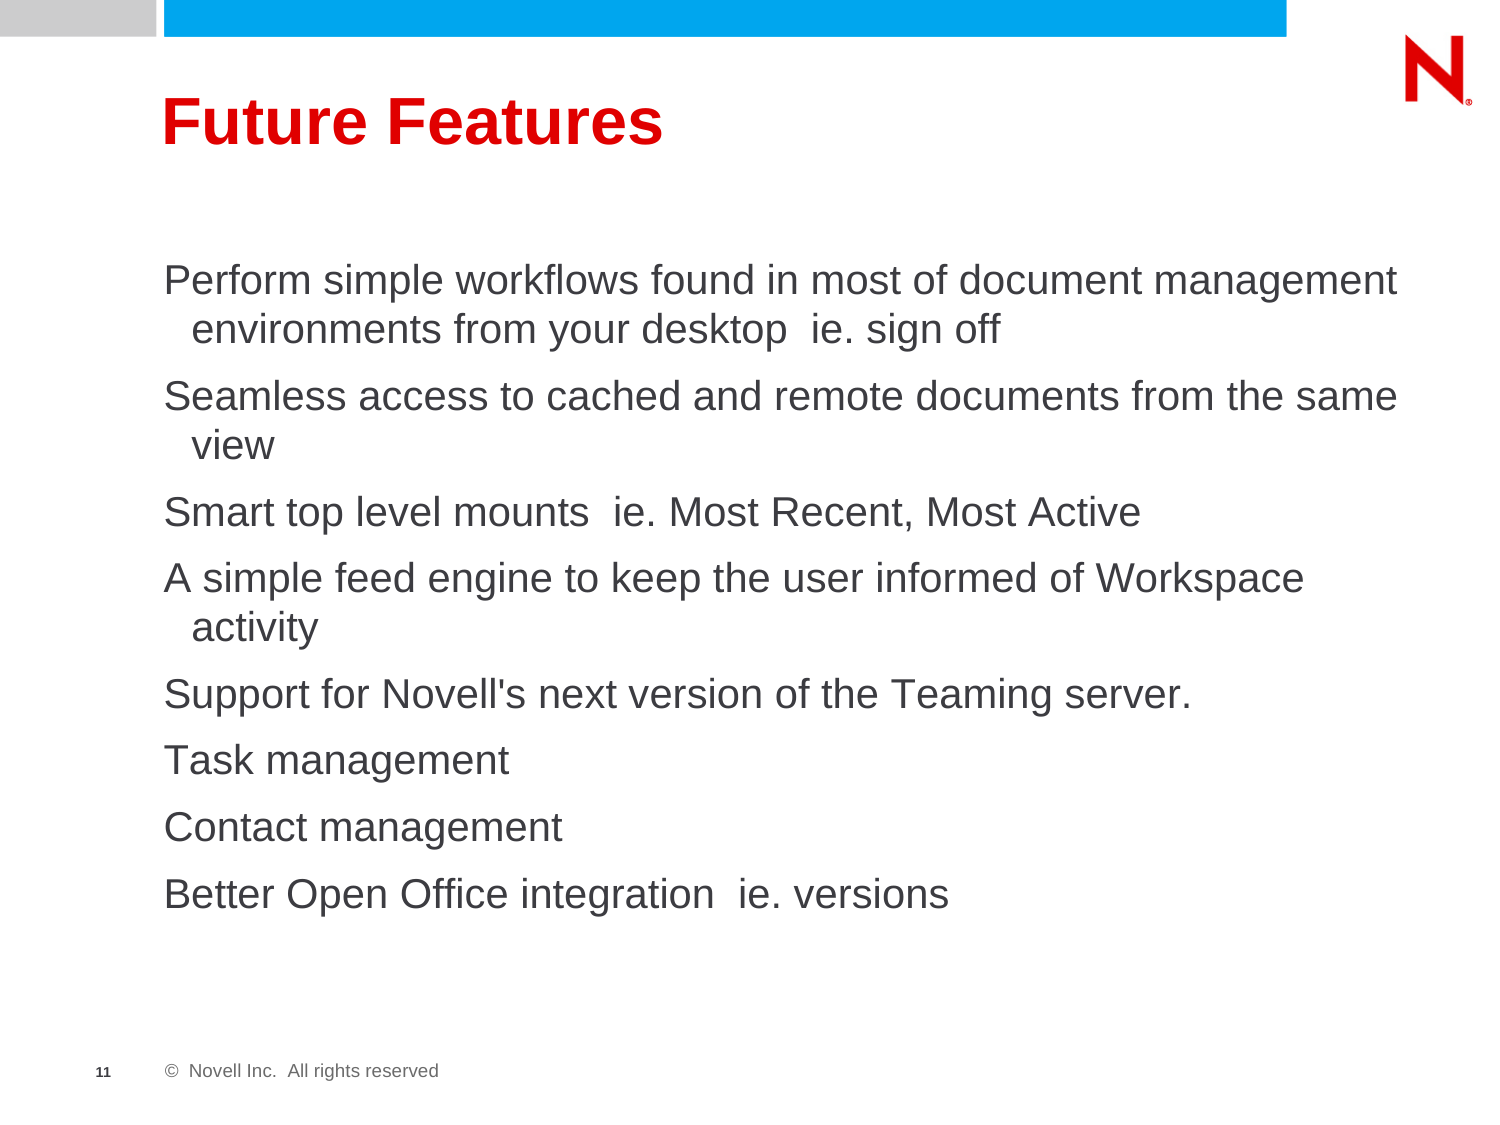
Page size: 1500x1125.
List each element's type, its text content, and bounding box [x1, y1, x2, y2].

title Future Features [161, 41, 1383, 205]
picture [1403, 32, 1473, 107]
list Perform simple workflows found in most of document management environments from your desktop ie. sign off Seamless access to cached and remote documents from the same view Smart top level mounts ie. Most Recent, Most Active A simple feed engine to keep the user informed of Workspace activity Support for Novell's next version of the Teaming server. Task management Contact management Better Open Office integration ie. versions [163, 254, 1404, 986]
